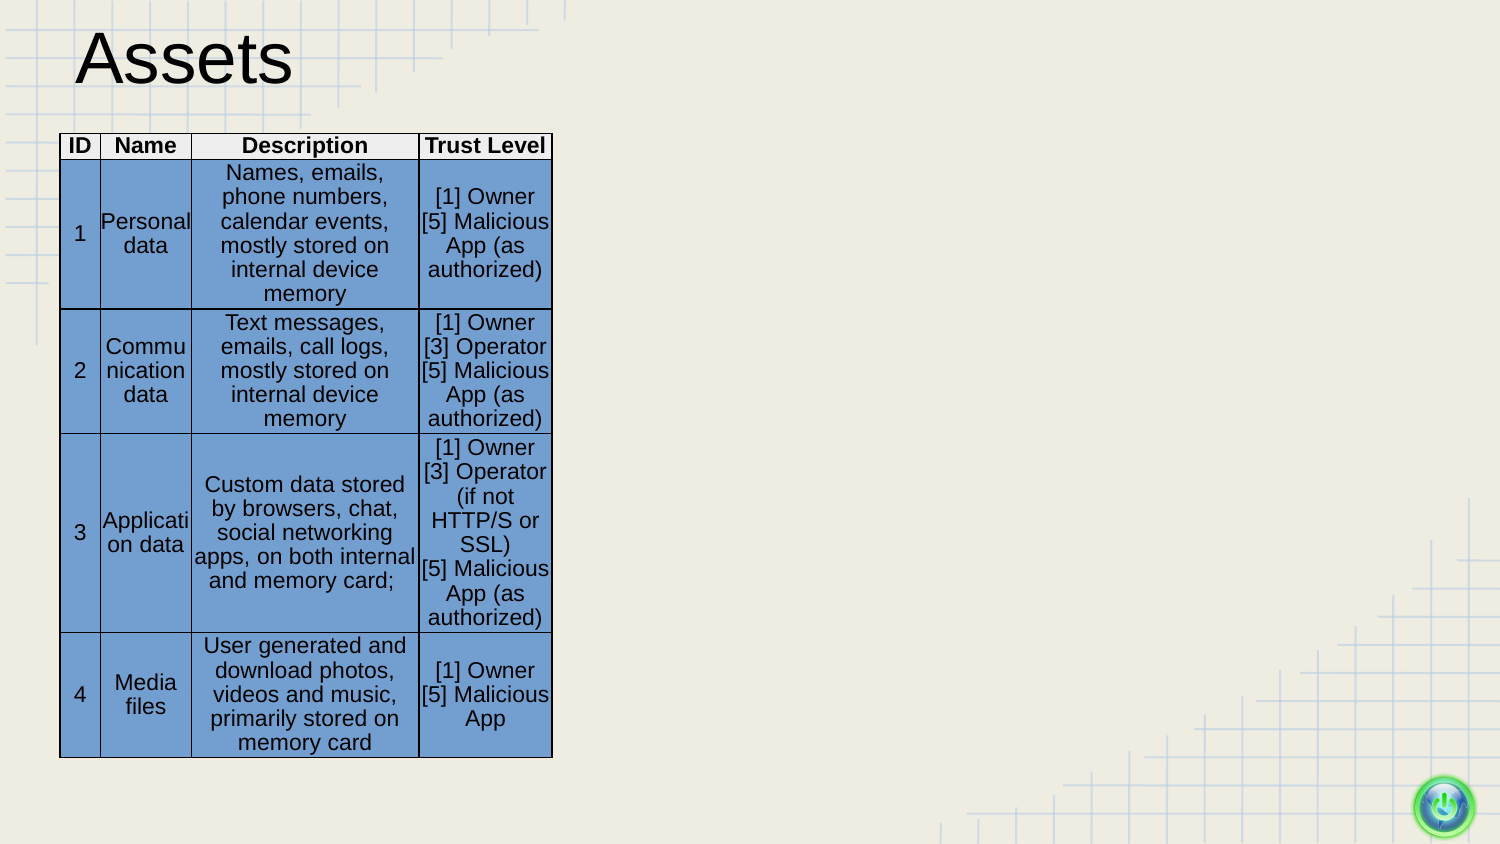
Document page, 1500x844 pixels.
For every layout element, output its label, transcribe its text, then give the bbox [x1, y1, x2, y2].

table_cell [1] Owner [5] Malicious App (as authorized) [420, 160, 551, 308]
picture [1410, 772, 1478, 841]
table_cell 4 [61, 633, 100, 757]
table_cell Custom data stored by browsers, chat, social networking apps, on both internal and memory card; [192, 434, 418, 632]
table_header ID [61, 134, 100, 159]
title Assets [75, 16, 1276, 183]
table_cell Communication data [101, 310, 191, 433]
table_cell Media files [101, 633, 191, 757]
table_cell Names, emails, phone numbers, calendar events, mostly stored on internal device memory [192, 160, 418, 308]
table_cell Application data [101, 434, 191, 632]
table_header Trust Level [420, 134, 551, 159]
table_cell 3 [61, 434, 100, 632]
table_cell 2 [61, 310, 100, 433]
table_cell [1] Owner [3] Operator (if not HTTP/S or SSL) [5] Malicious App (as authorized) [420, 434, 551, 632]
table_header Description [192, 134, 418, 159]
table_cell [1] Owner [3] Operator [5] Malicious App (as authorized) [420, 310, 551, 433]
table_cell 1 [61, 160, 100, 308]
table_header Name [101, 134, 191, 159]
table_cell Personal data [101, 160, 191, 308]
table_cell [1] Owner [5] Malicious App [420, 633, 551, 757]
table_cell User generated and download photos, videos and music, primarily stored on memory card [192, 633, 418, 757]
table_cell Text messages, emails, call logs, mostly stored on internal device memory [192, 310, 418, 433]
